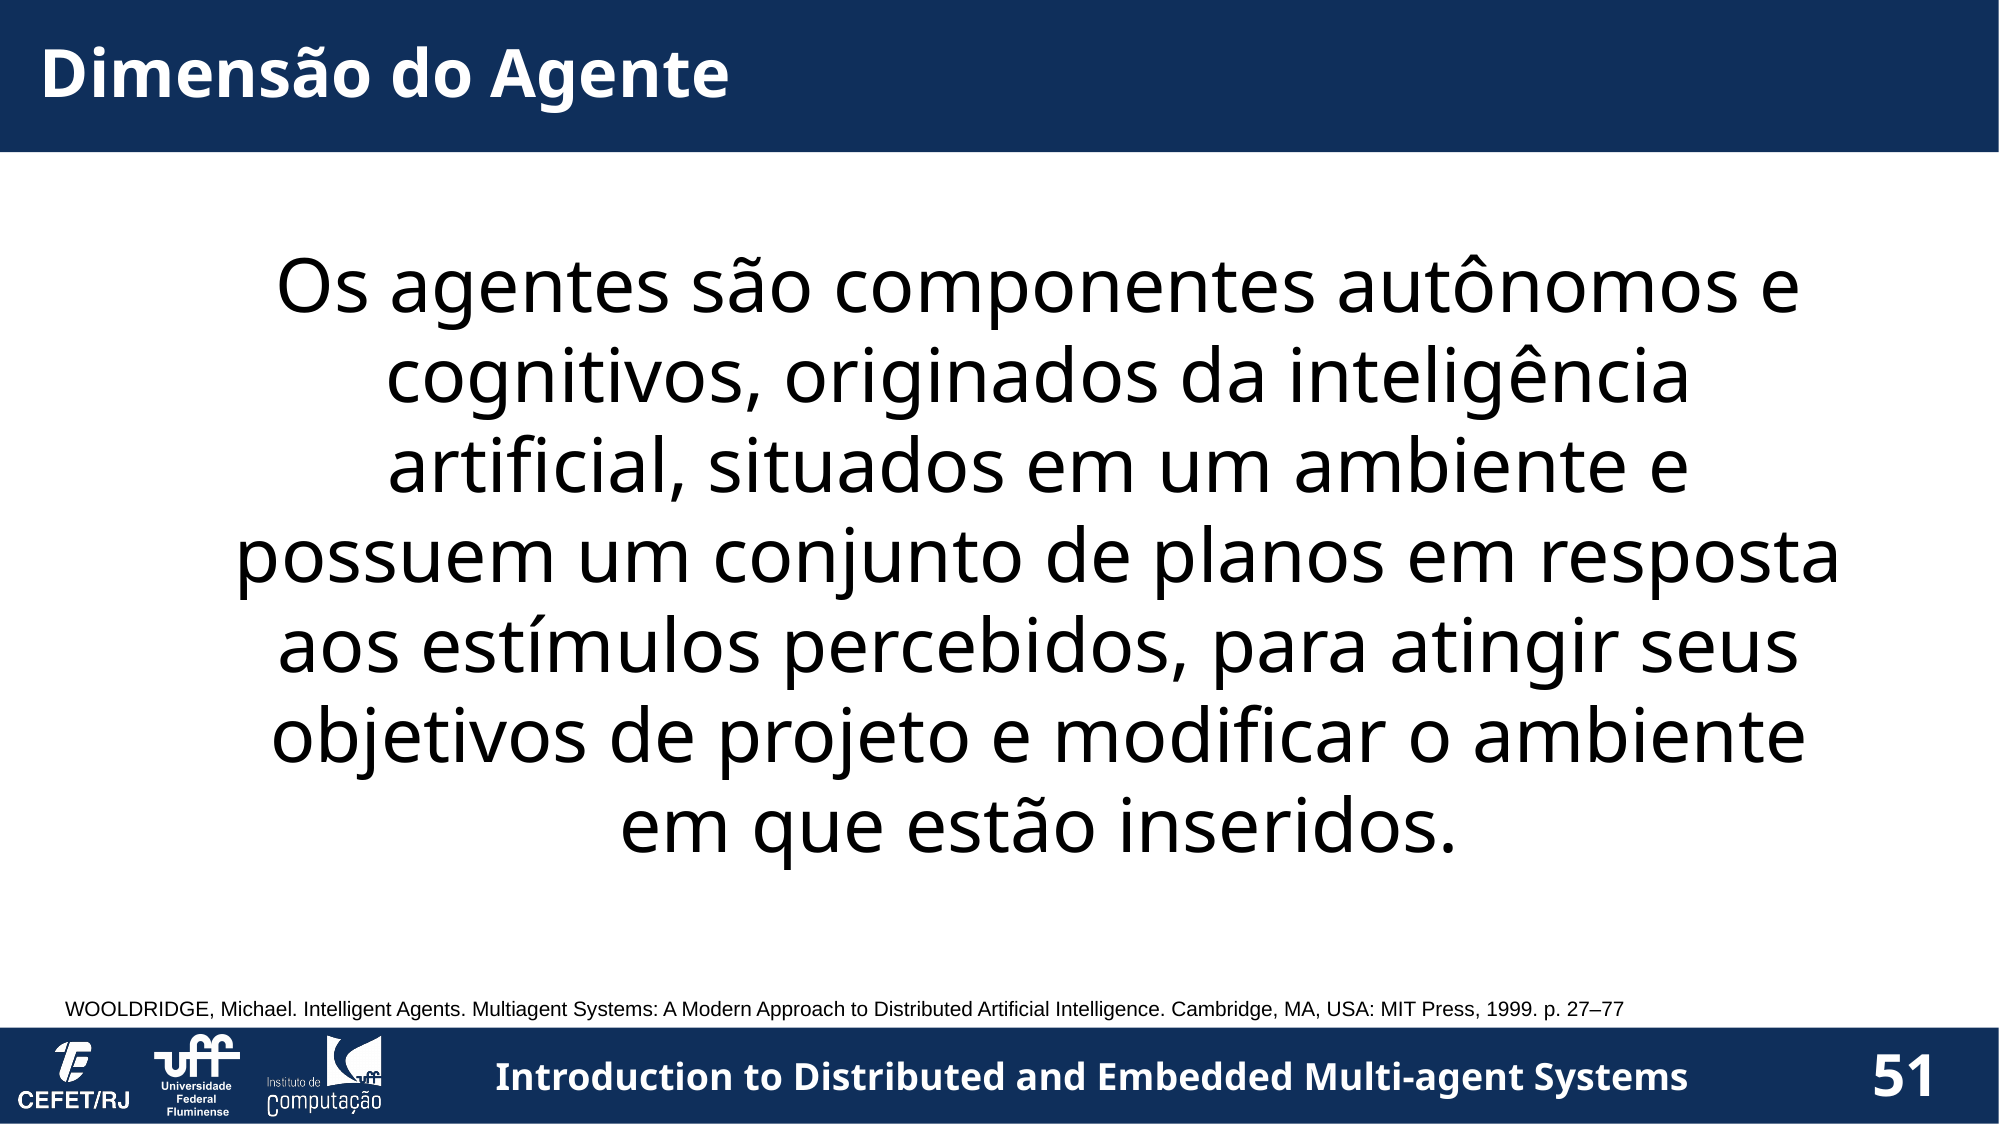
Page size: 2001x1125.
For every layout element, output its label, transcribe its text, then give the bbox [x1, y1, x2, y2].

text_box WOOLDRIDGE, Michael. Intelligent Agents. Multiagent Systems: A Modern Approach to Distributed Artificial Intelligence. Cambridge, MA, USA: MIT Press, 1999. p. 27–77 [50, 988, 1969, 1028]
picture [153, 1033, 241, 1121]
picture [265, 1033, 383, 1117]
text_box Os agentes são componentes autônomos e cognitivos, originados da inteligência artificial, situados em um ambiente e possuem um conjunto de planos em resposta aos estímulos percebidos, para atingir seus objetivos de projeto e modificar o ambiente em que estão inseridos. [212, 230, 1867, 876]
text_box Dimensão do Agente [25, 23, 1999, 119]
picture [18, 1021, 129, 1125]
